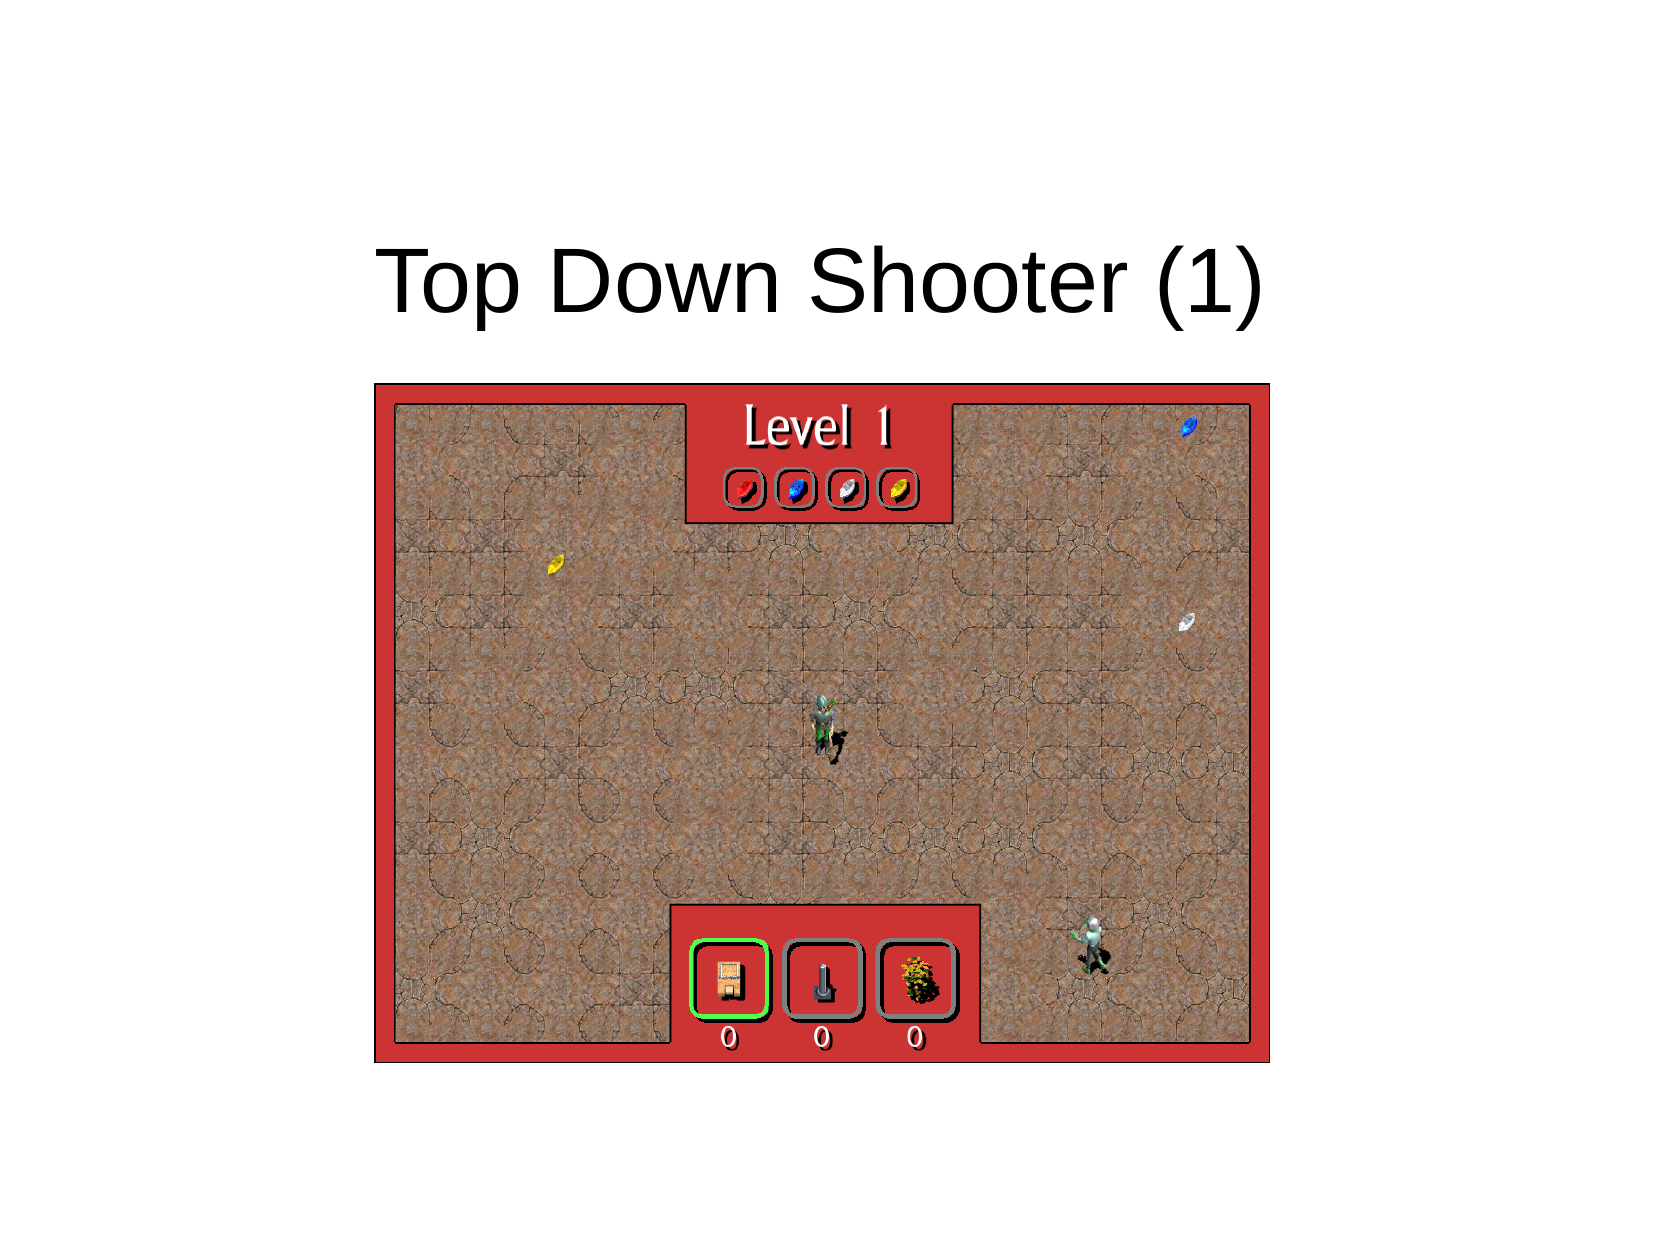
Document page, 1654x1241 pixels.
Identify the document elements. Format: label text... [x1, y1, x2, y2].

title Top Down Shooter (1) [76, 177, 1565, 385]
picture [374, 383, 1270, 1063]
